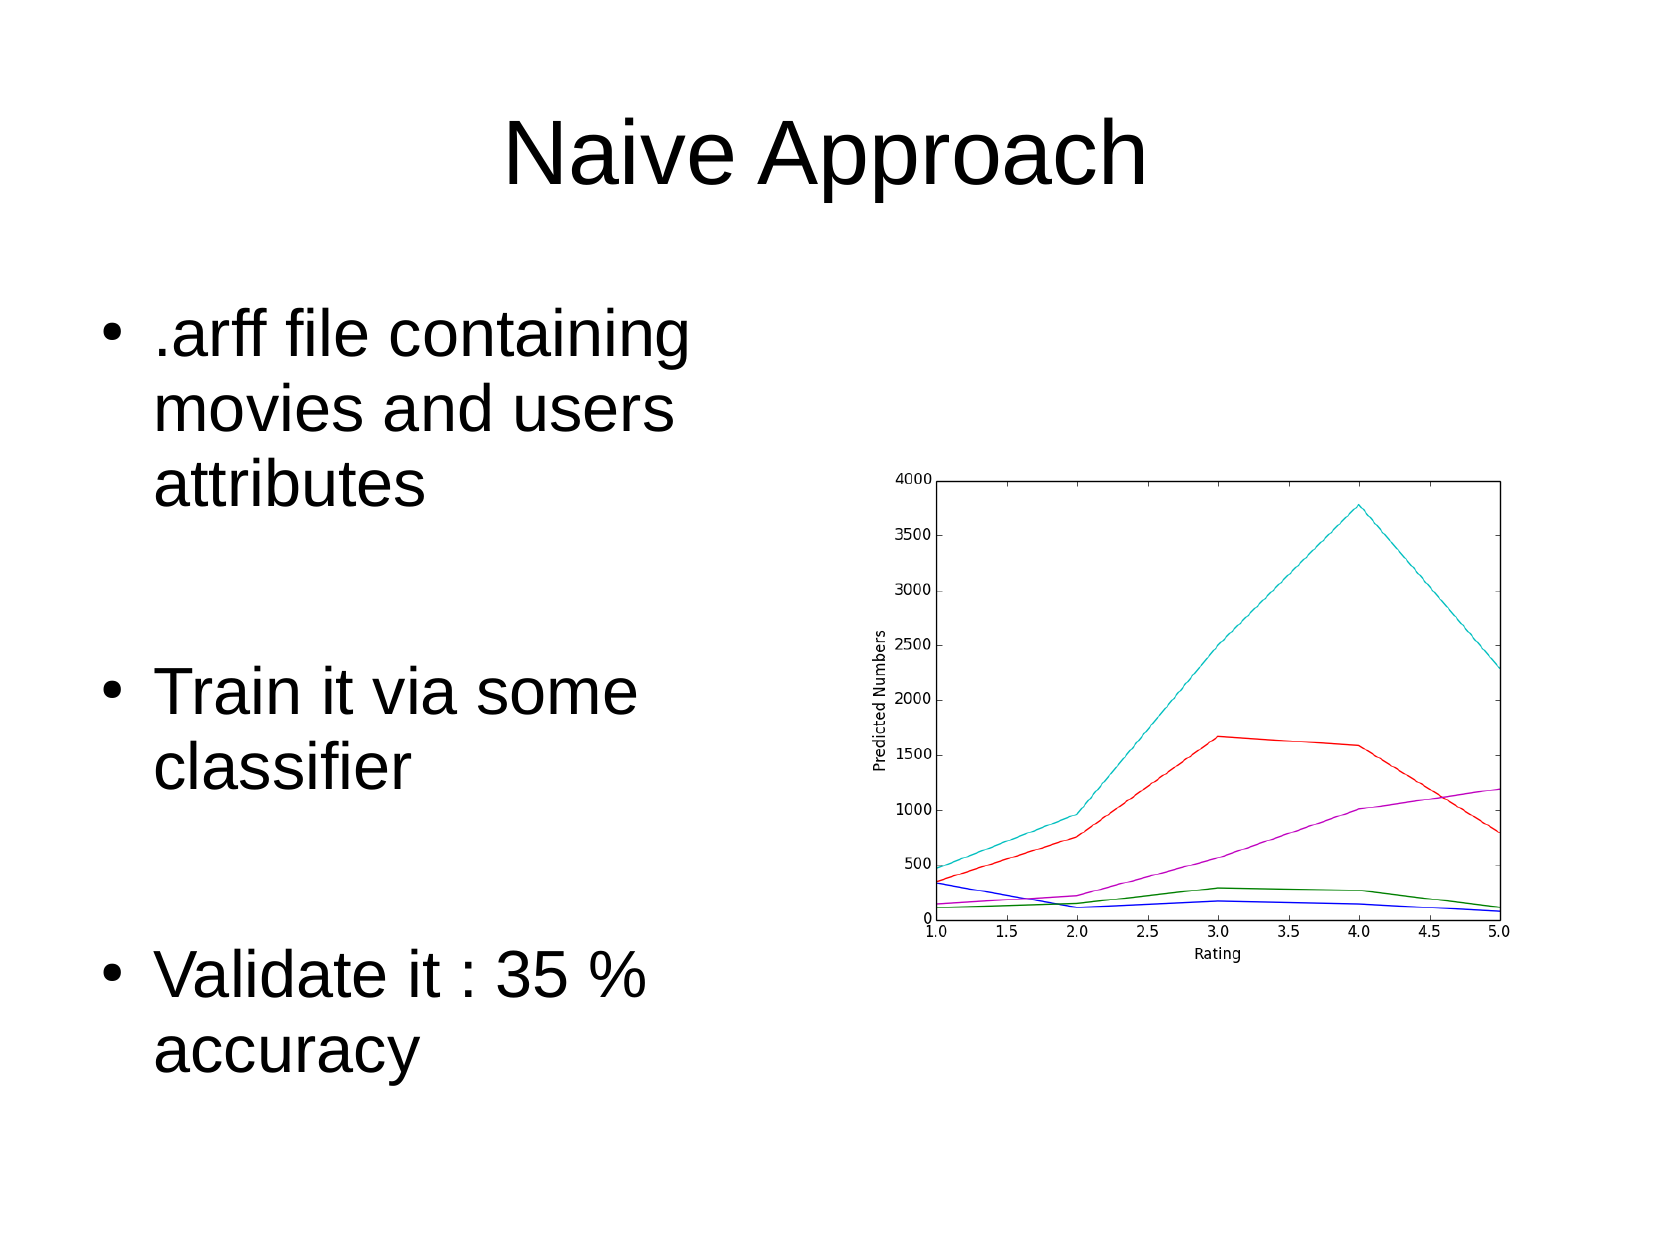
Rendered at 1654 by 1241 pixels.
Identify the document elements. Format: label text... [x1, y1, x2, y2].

picture [845, 425, 1572, 974]
list .arff file containing movies and users attributes Train it via some classifier Validate it : 35 % accuracy [82, 296, 809, 1115]
title Naive Approach [82, 49, 1571, 257]
